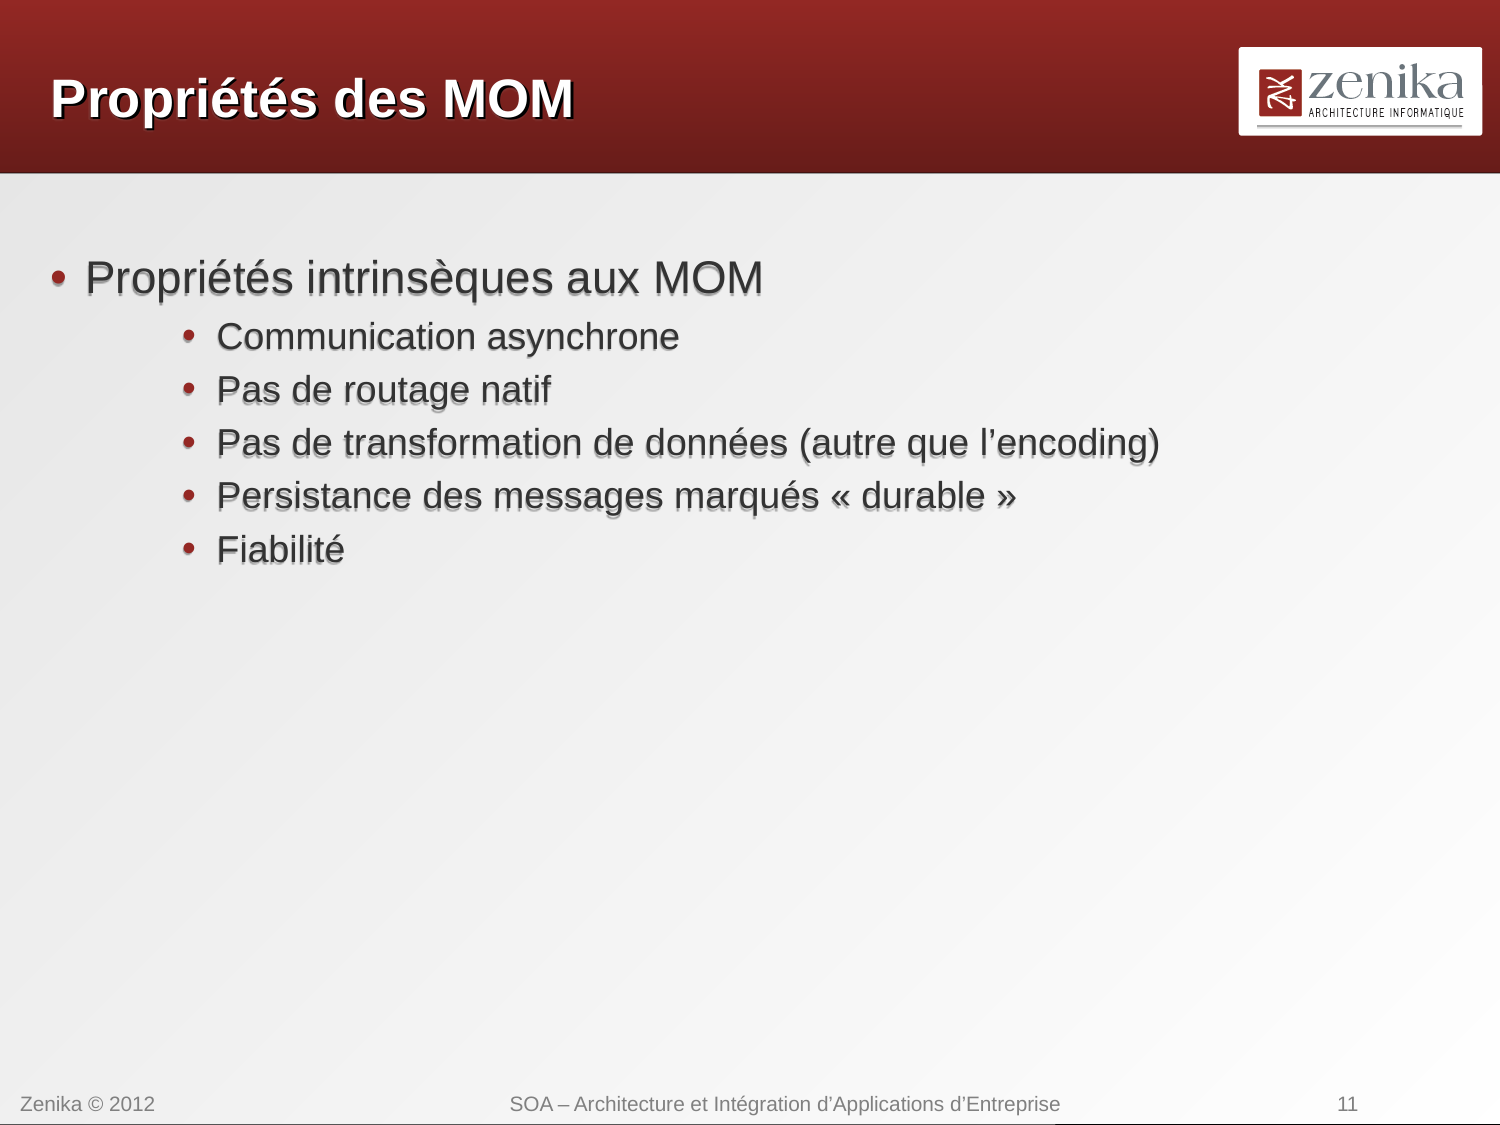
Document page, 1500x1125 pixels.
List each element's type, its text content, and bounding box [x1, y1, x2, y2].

title Propriétés des MOM [50, 22, 1206, 172]
list Propriétés intrinsèques aux MOM Communication asynchrone Pas de routage natif Pas de transformation de données (autre que l’encoding) Persistance des messages marqués « durable » Fiabilité [50, 249, 1435, 1064]
